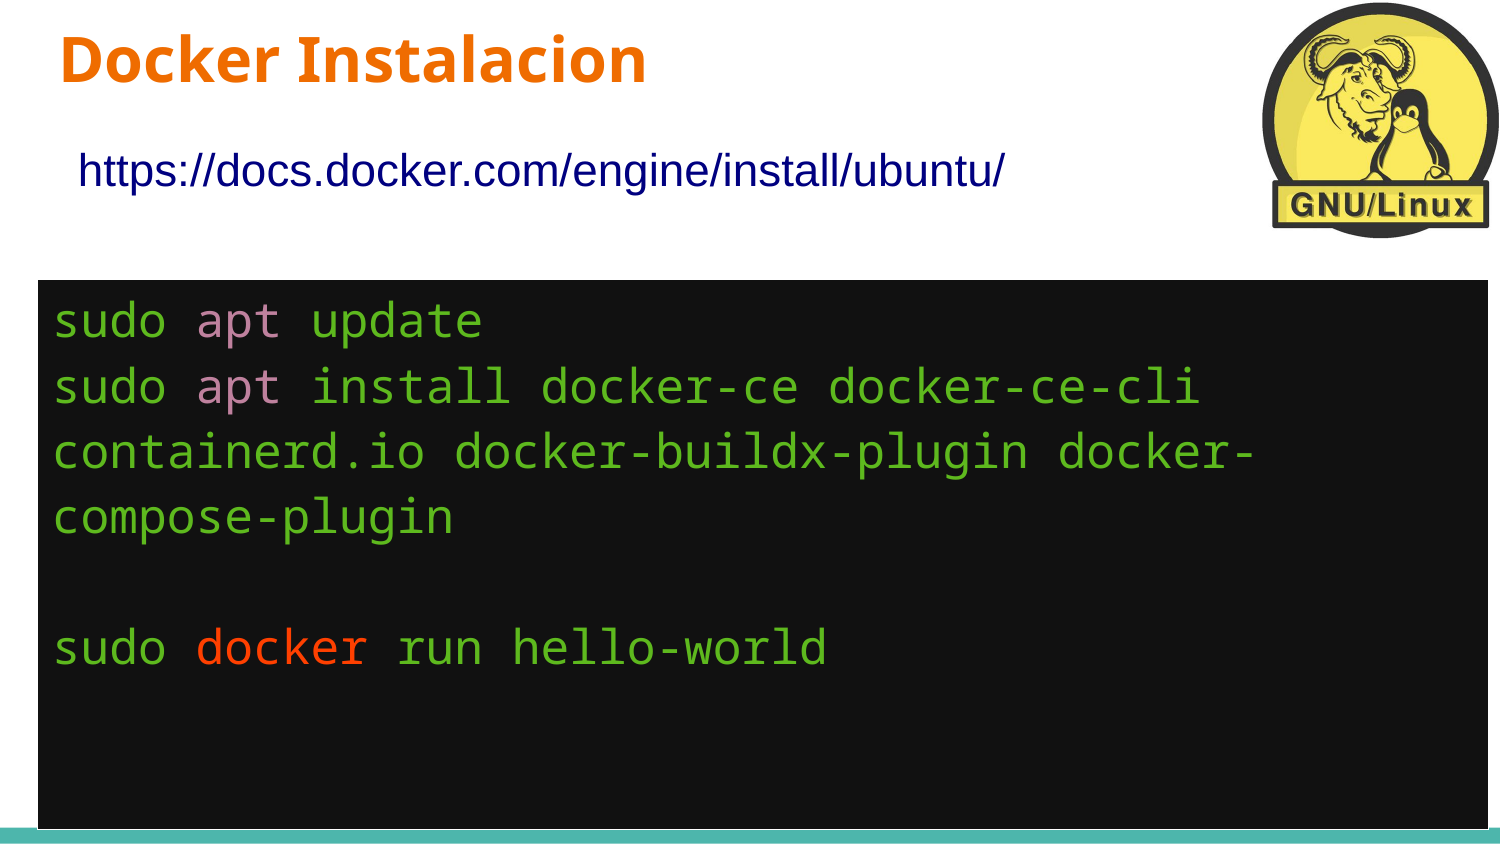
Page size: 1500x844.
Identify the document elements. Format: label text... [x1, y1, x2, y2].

text_box https://docs.docker.com/engine/install/ubuntu/ [63, 137, 1216, 214]
title Docker Instalacion [43, 0, 1260, 116]
picture [1260, 0, 1500, 240]
table_header sudo apt update sudo apt install docker-ce docker-ce-cli containerd.io docker-buildx-plugin docker-compose-plugin sudo docker run hello-world [38, 280, 1488, 829]
